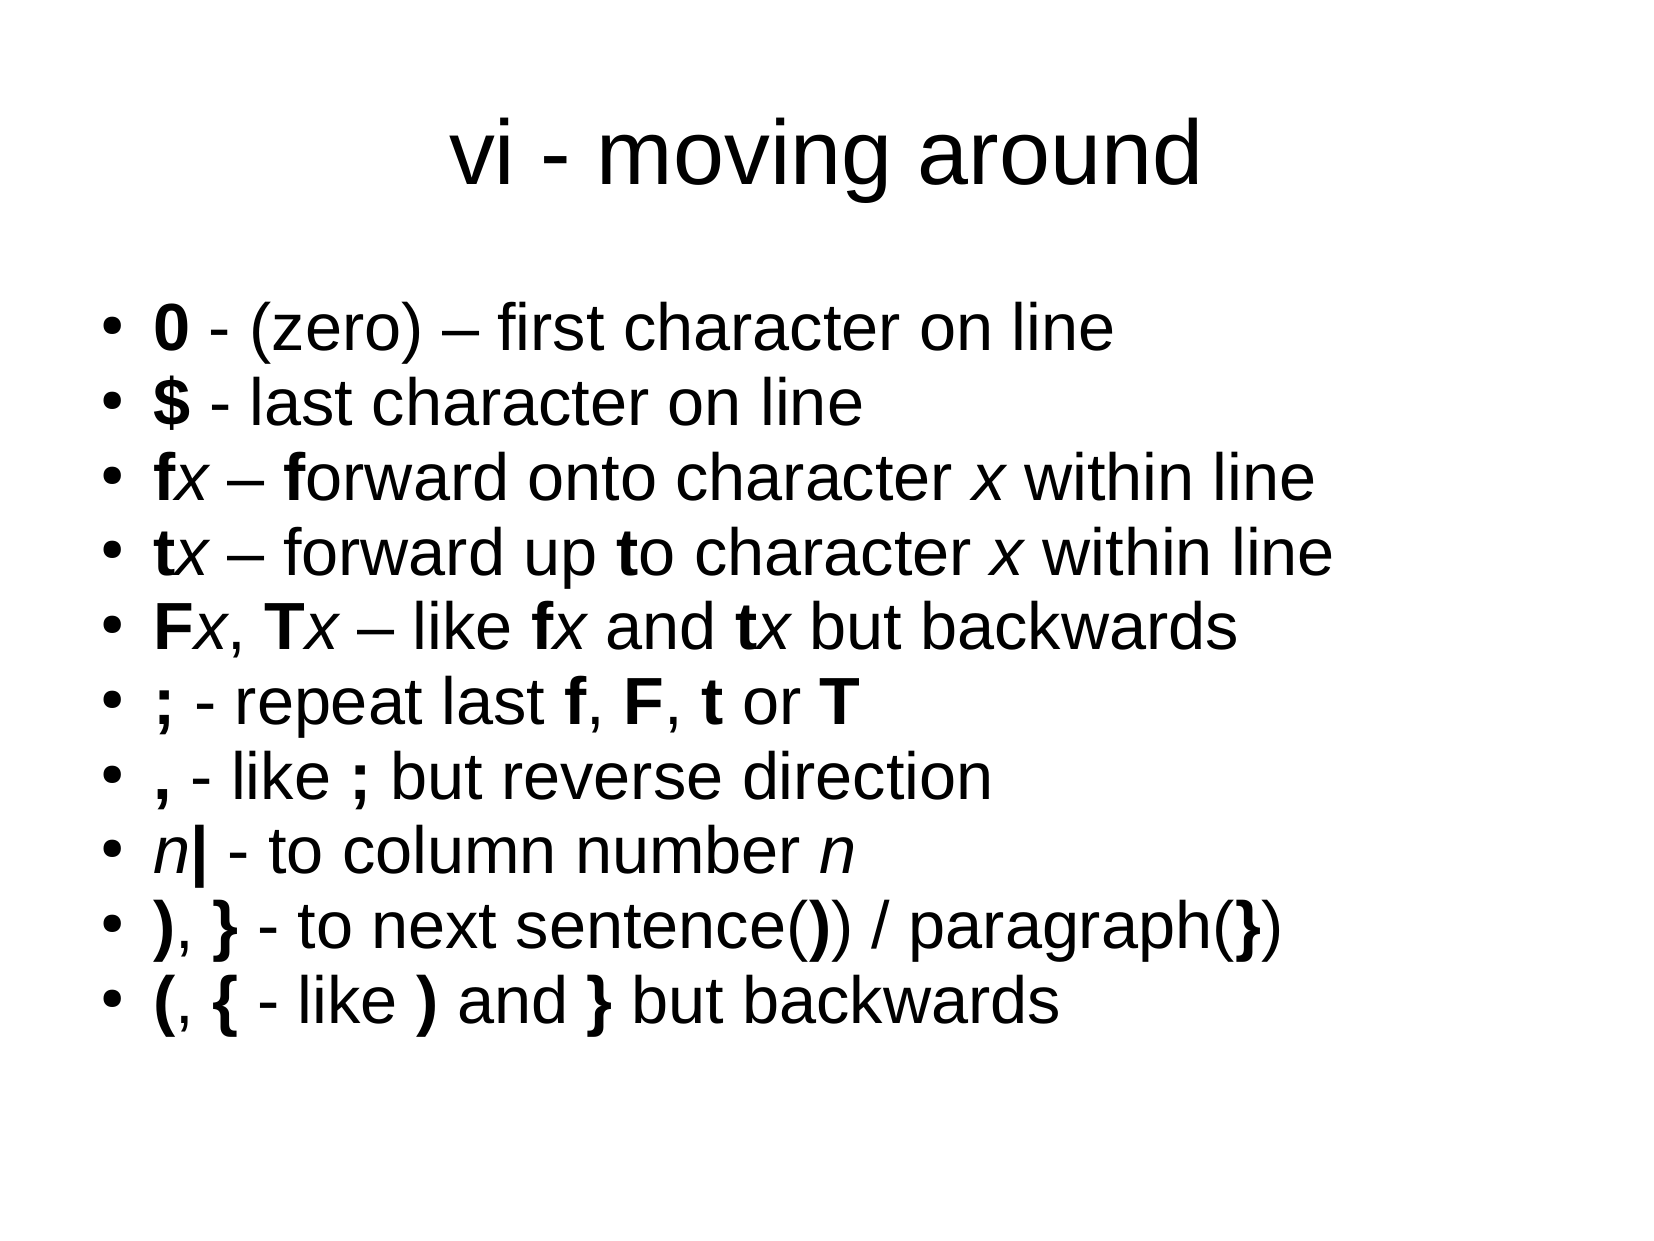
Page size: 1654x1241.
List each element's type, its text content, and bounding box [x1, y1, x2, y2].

list 0 - (zero) – first character on line $ - last character on line fx – forward onto character x within line tx – forward up to character x within line Fx, Tx – like fx and tx but backwards ; - repeat last f, F, t or T , - like ; but reverse direction n| - to column number n ), } - to next sentence()) / paragraph(}) (, { - like ) and } but backwards [82, 290, 1571, 1094]
title vi - moving around [82, 56, 1571, 250]
